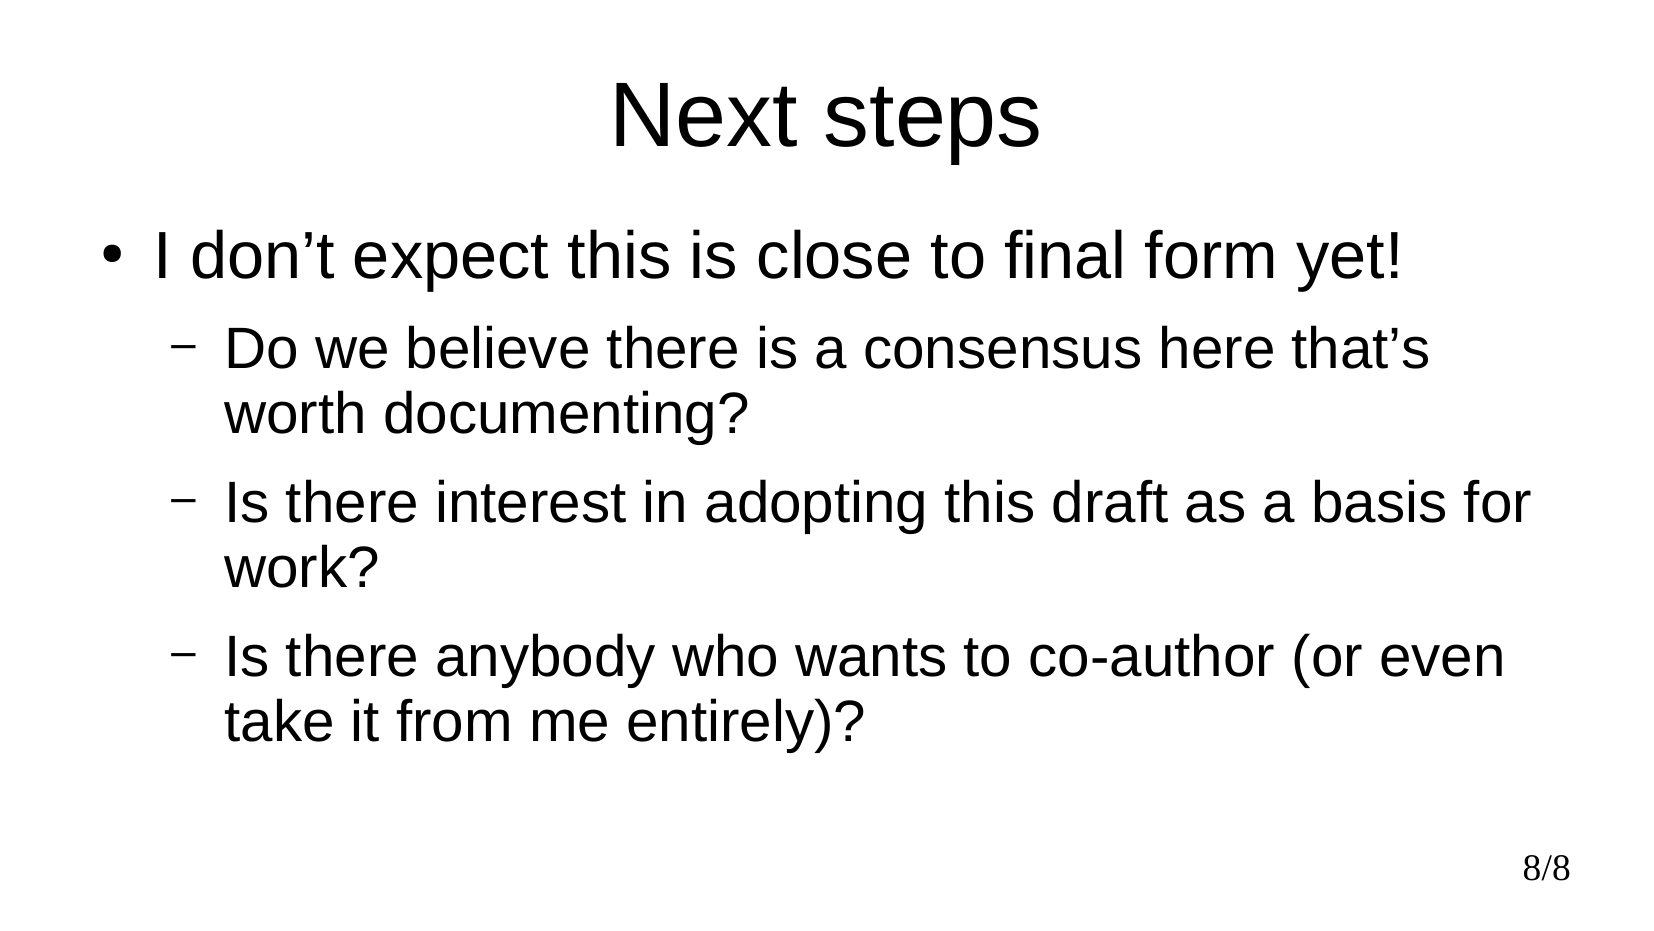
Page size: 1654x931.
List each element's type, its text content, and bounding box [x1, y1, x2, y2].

title Next steps [82, 37, 1571, 193]
list I don’t expect this is close to final form yet! Do we believe there is a consensus here that’s worth documenting? Is there interest in adopting this draft as a basis for work? Is there anybody who wants to co-author (or even take it from me entirely)? [82, 217, 1571, 758]
